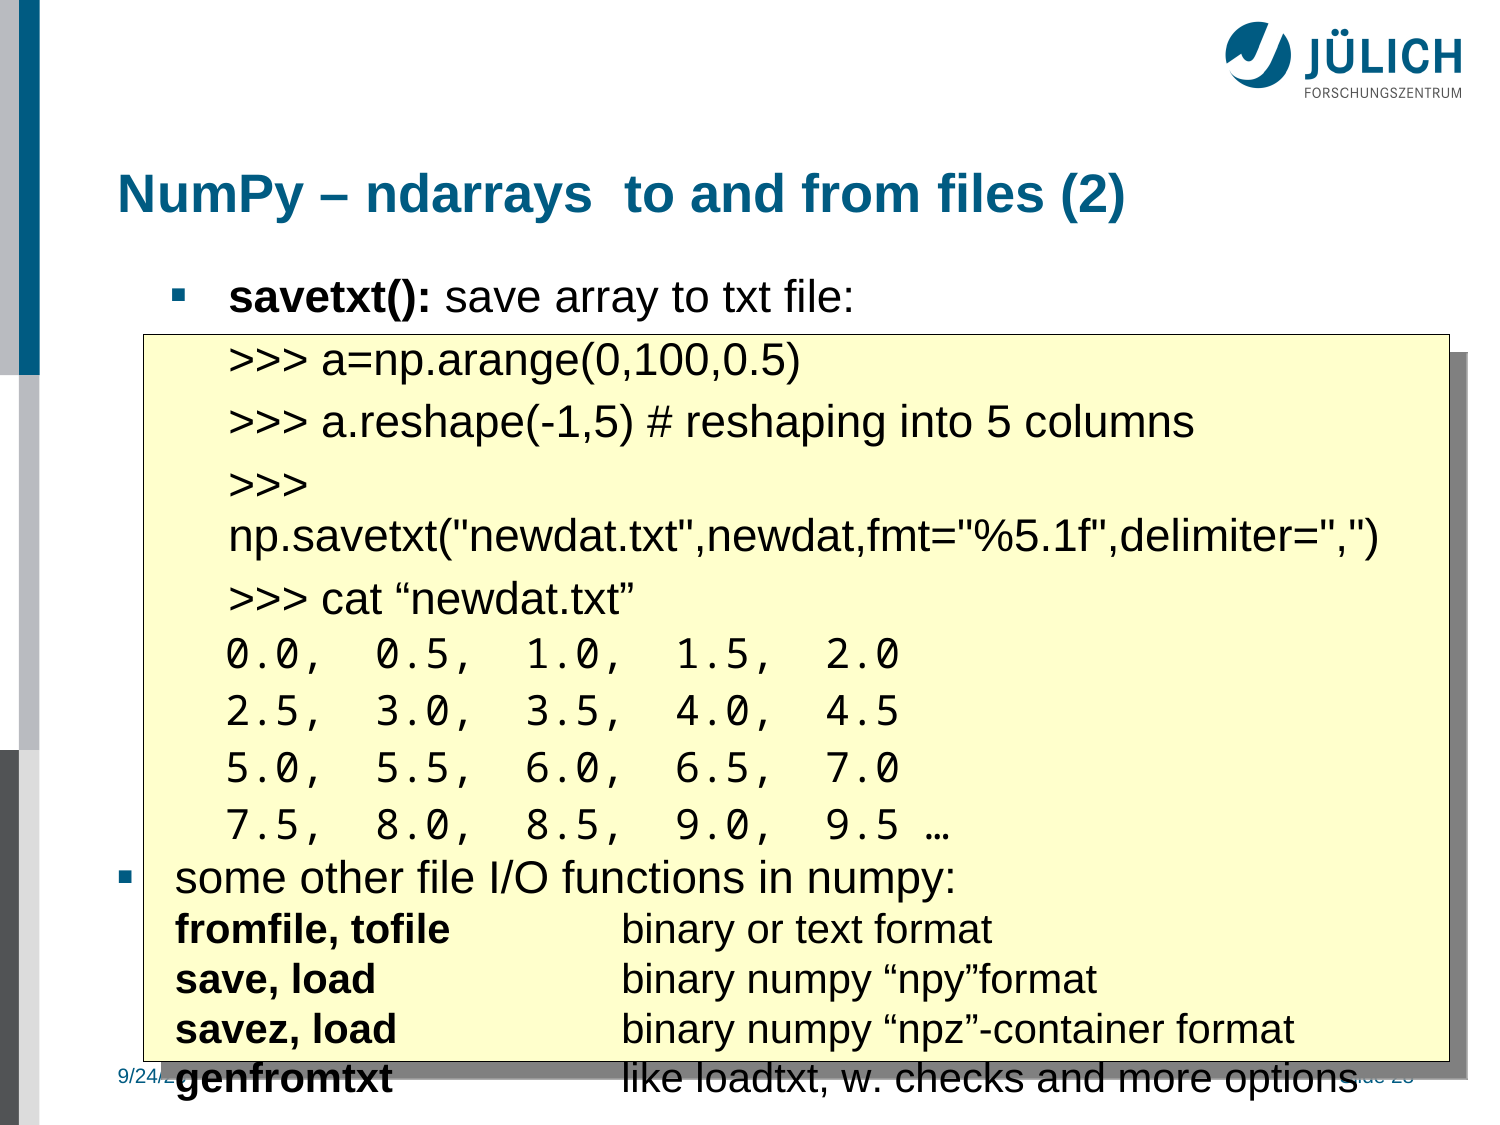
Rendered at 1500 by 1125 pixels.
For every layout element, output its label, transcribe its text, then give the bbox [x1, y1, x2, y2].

list savetxt(): save array to txt file: >>> a=np.arange(0,100,0.5) >>> a.reshape(-1,5) # reshaping into 5 columns >>> np.savetxt("newdat.txt",newdat,fmt="%5.1f",delimiter=",") >>> cat “newdat.txt” 0.0, 0.5, 1.0, 1.5, 2.0 2.5, 3.0, 3.5, 4.0, 4.5 5.0, 5.5, 6.0, 6.5, 7.0 7.5, 8.0, 8.5, 9.0, 9.5 … some other file I/O functions in numpy: fromfile, tofile binary or text format save, load binary numpy “npy”format savez, load binary numpy “npz”-container format genfromtxt like loadtxt, w. checks and more options [115, 270, 1444, 1125]
text_box [1444, 334, 1450, 1062]
title NumPy – ndarrays to and from files (2) [117, 99, 1393, 270]
picture [1224, 20, 1461, 98]
